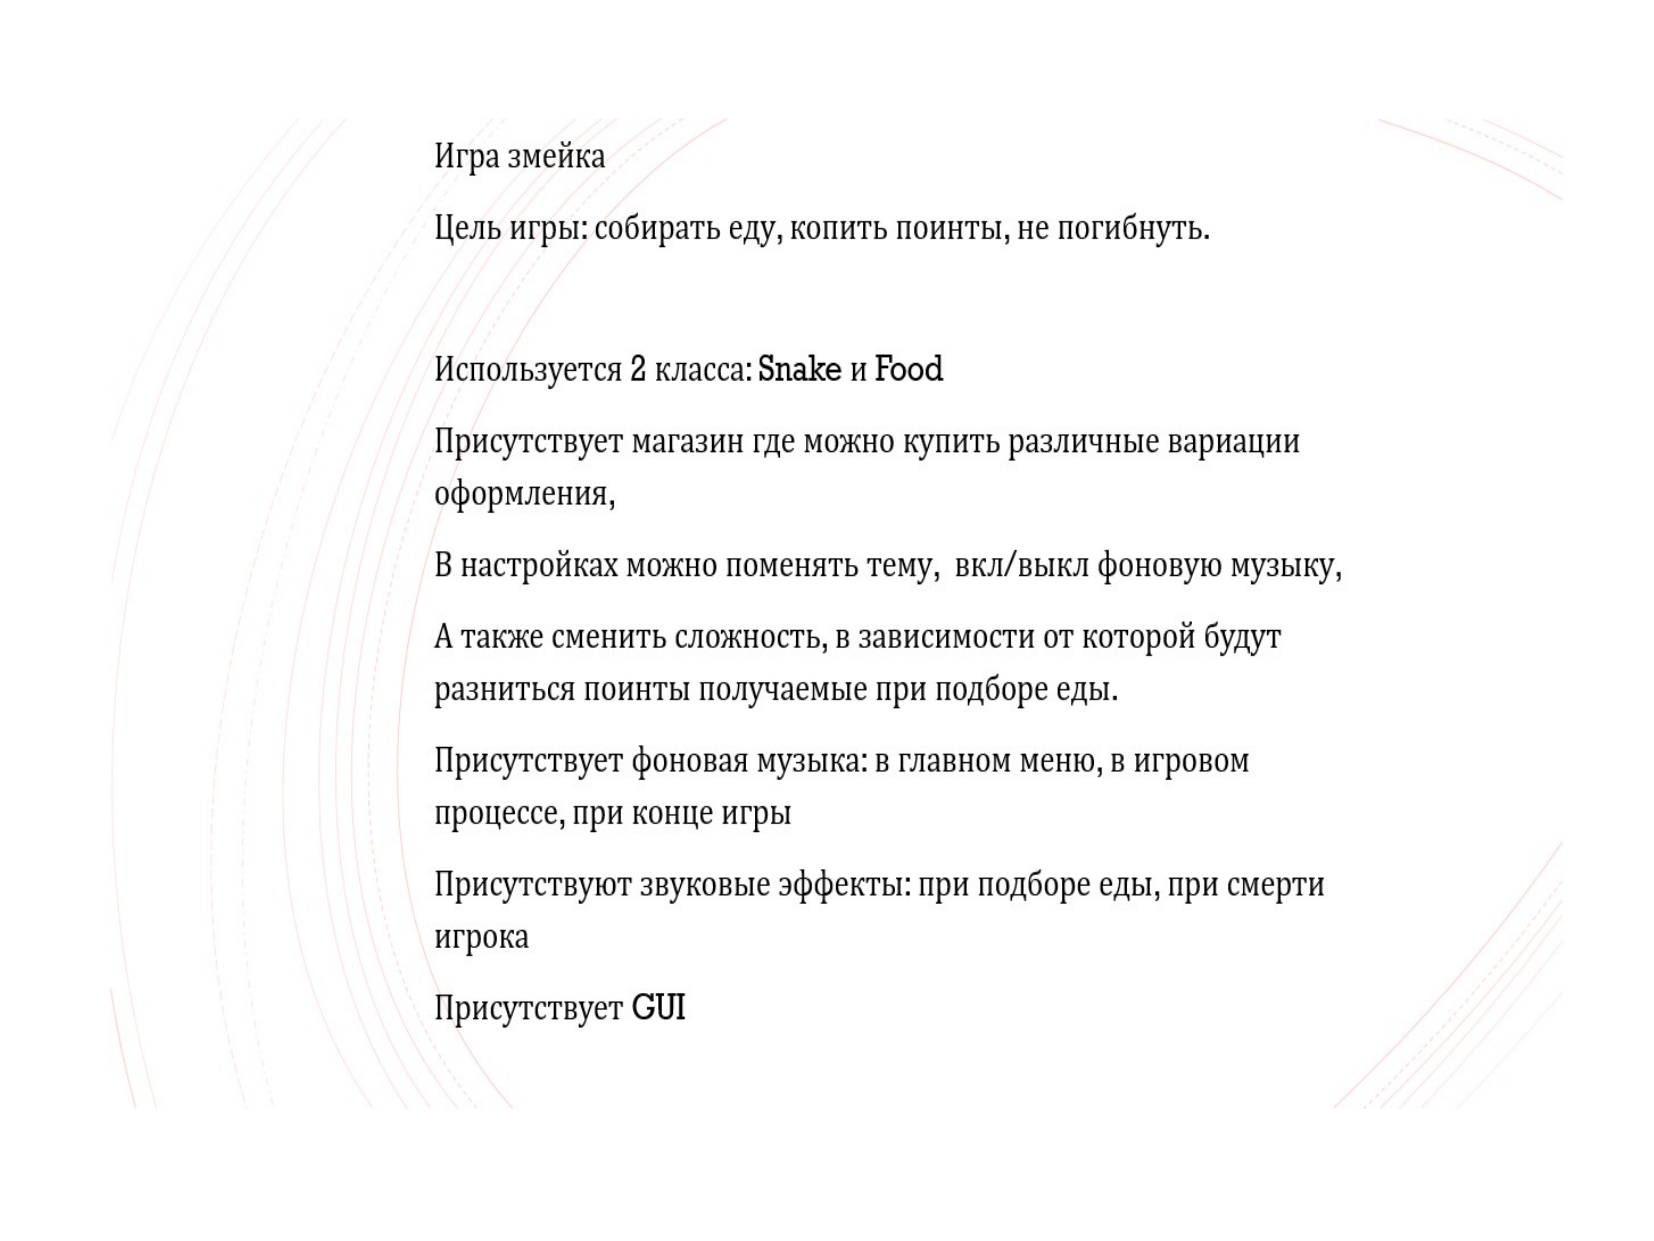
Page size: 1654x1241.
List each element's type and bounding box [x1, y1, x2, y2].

picture [109, 118, 1565, 1109]
